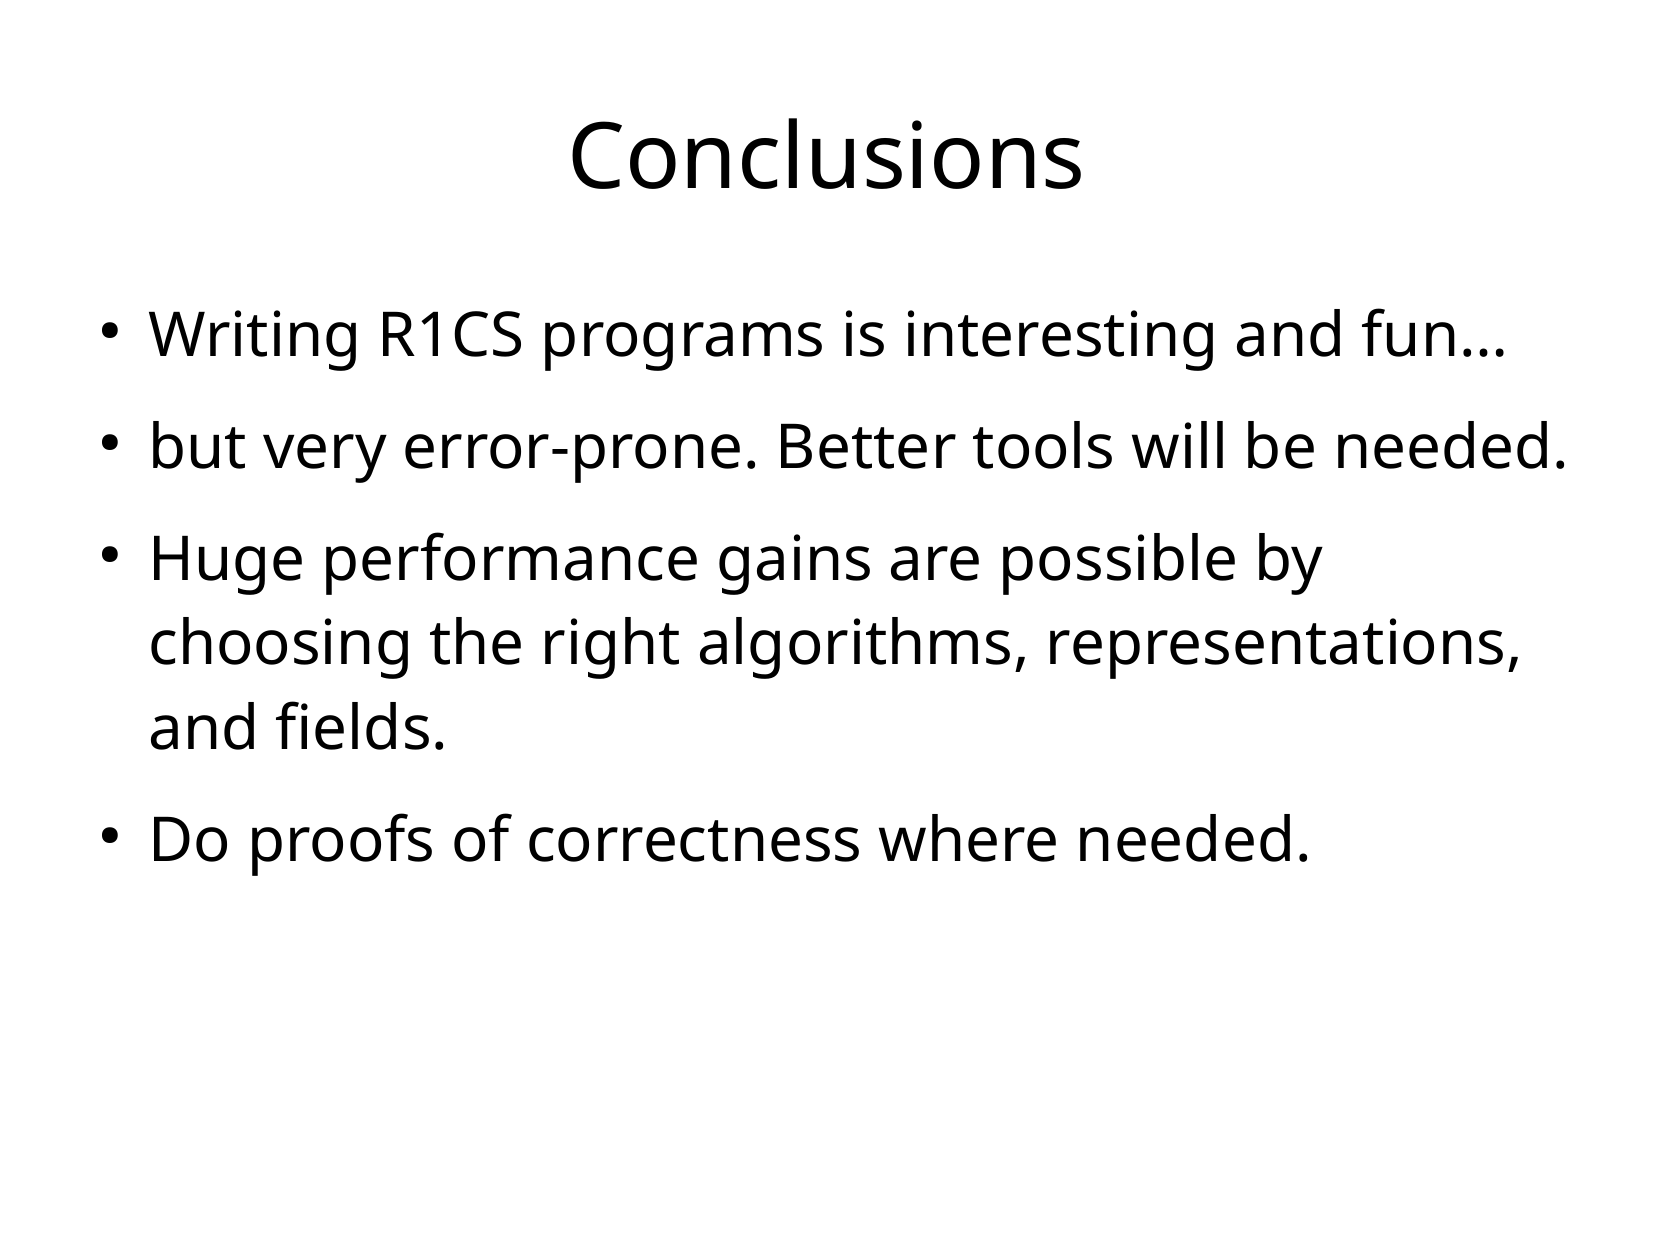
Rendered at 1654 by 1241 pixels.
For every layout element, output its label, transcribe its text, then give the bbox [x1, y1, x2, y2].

list Writing R1CS programs is interesting and fun… but very error-prone. Better tools will be needed. Huge performance gains are possible by choosing the right algorithms, representations, and fields. Do proofs of correctness where needed. [82, 290, 1571, 1010]
title Conclusions [82, 49, 1571, 257]
